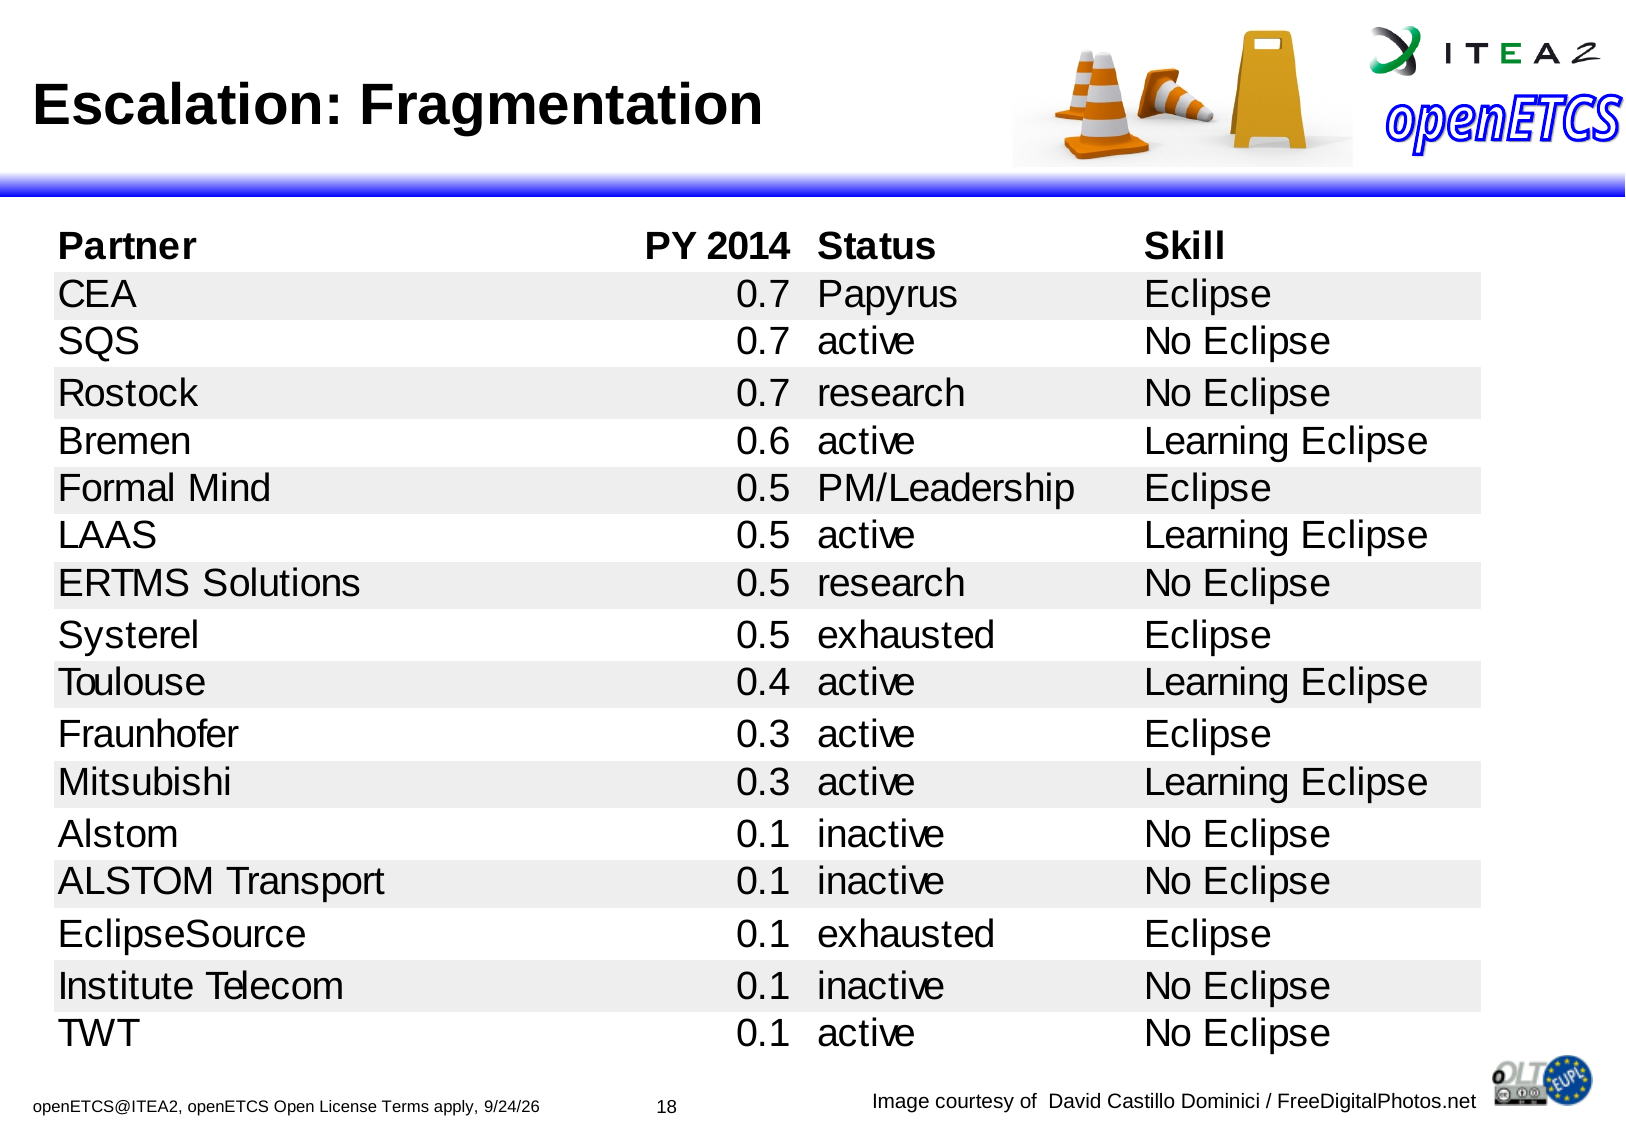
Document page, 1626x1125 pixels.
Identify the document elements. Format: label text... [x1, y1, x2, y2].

picture [1012, 1, 1626, 167]
text_box Image courtesy of David Castillo Dominici / FreeDigitalPhotos.net [820, 1080, 1492, 1121]
picture [53, 224, 1486, 1065]
title Escalation: Fragmentation [32, 66, 1356, 173]
picture [1492, 1055, 1593, 1106]
